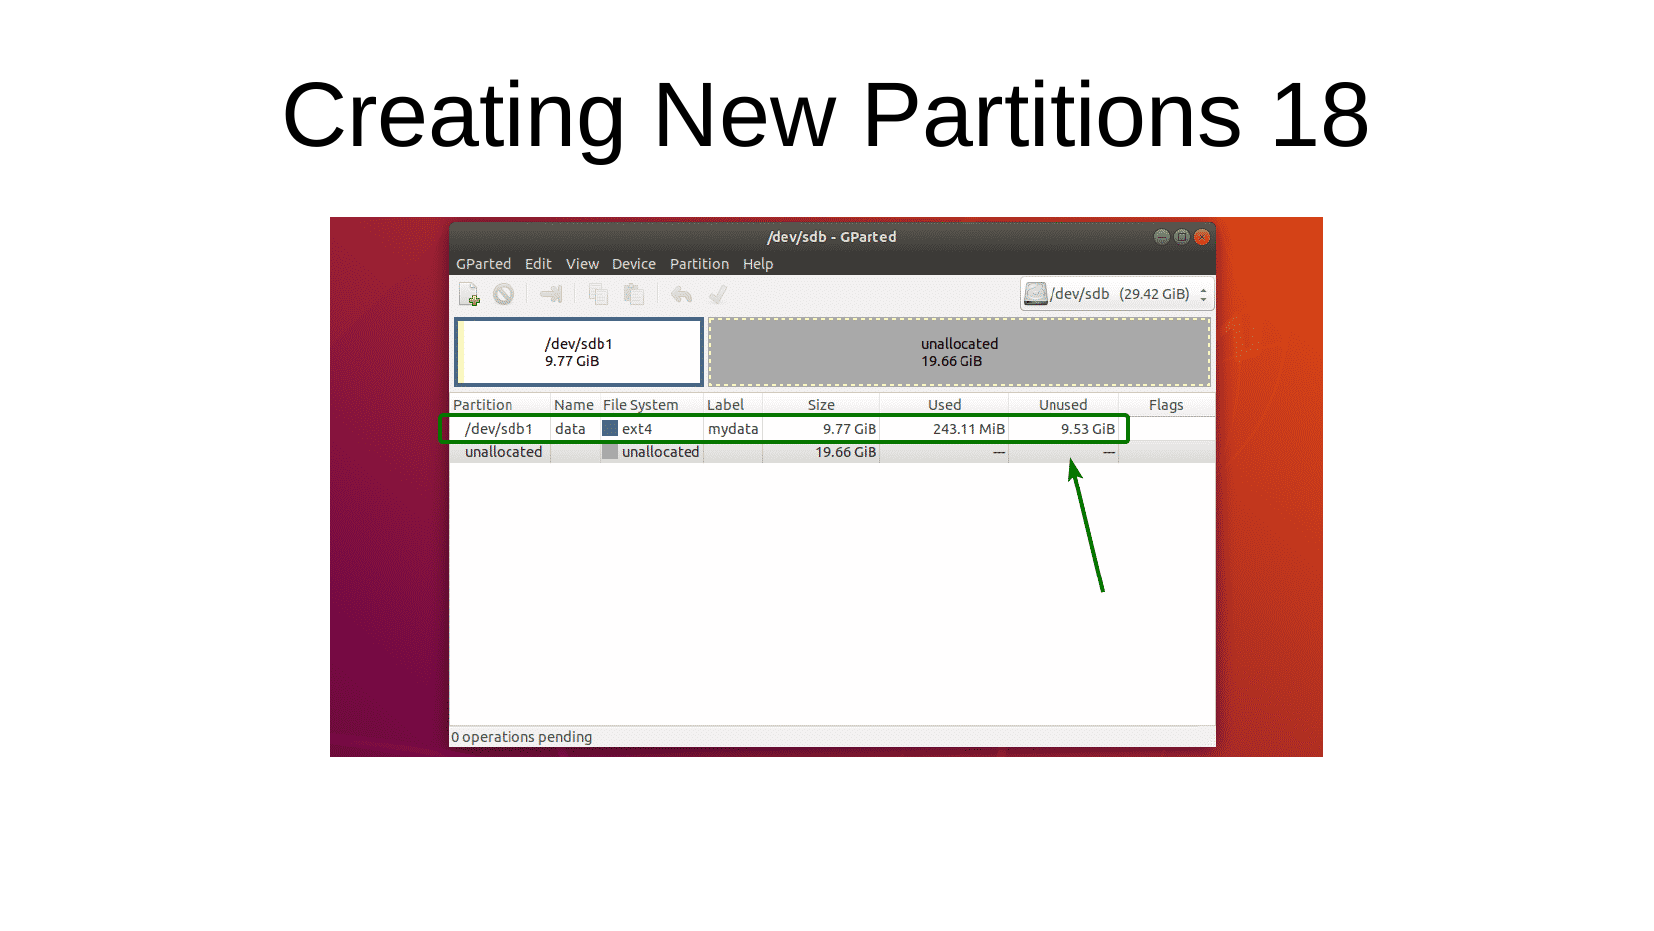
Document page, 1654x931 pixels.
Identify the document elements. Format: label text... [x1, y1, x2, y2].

title Creating New Partitions 18 [82, 37, 1571, 193]
picture [330, 217, 1323, 758]
